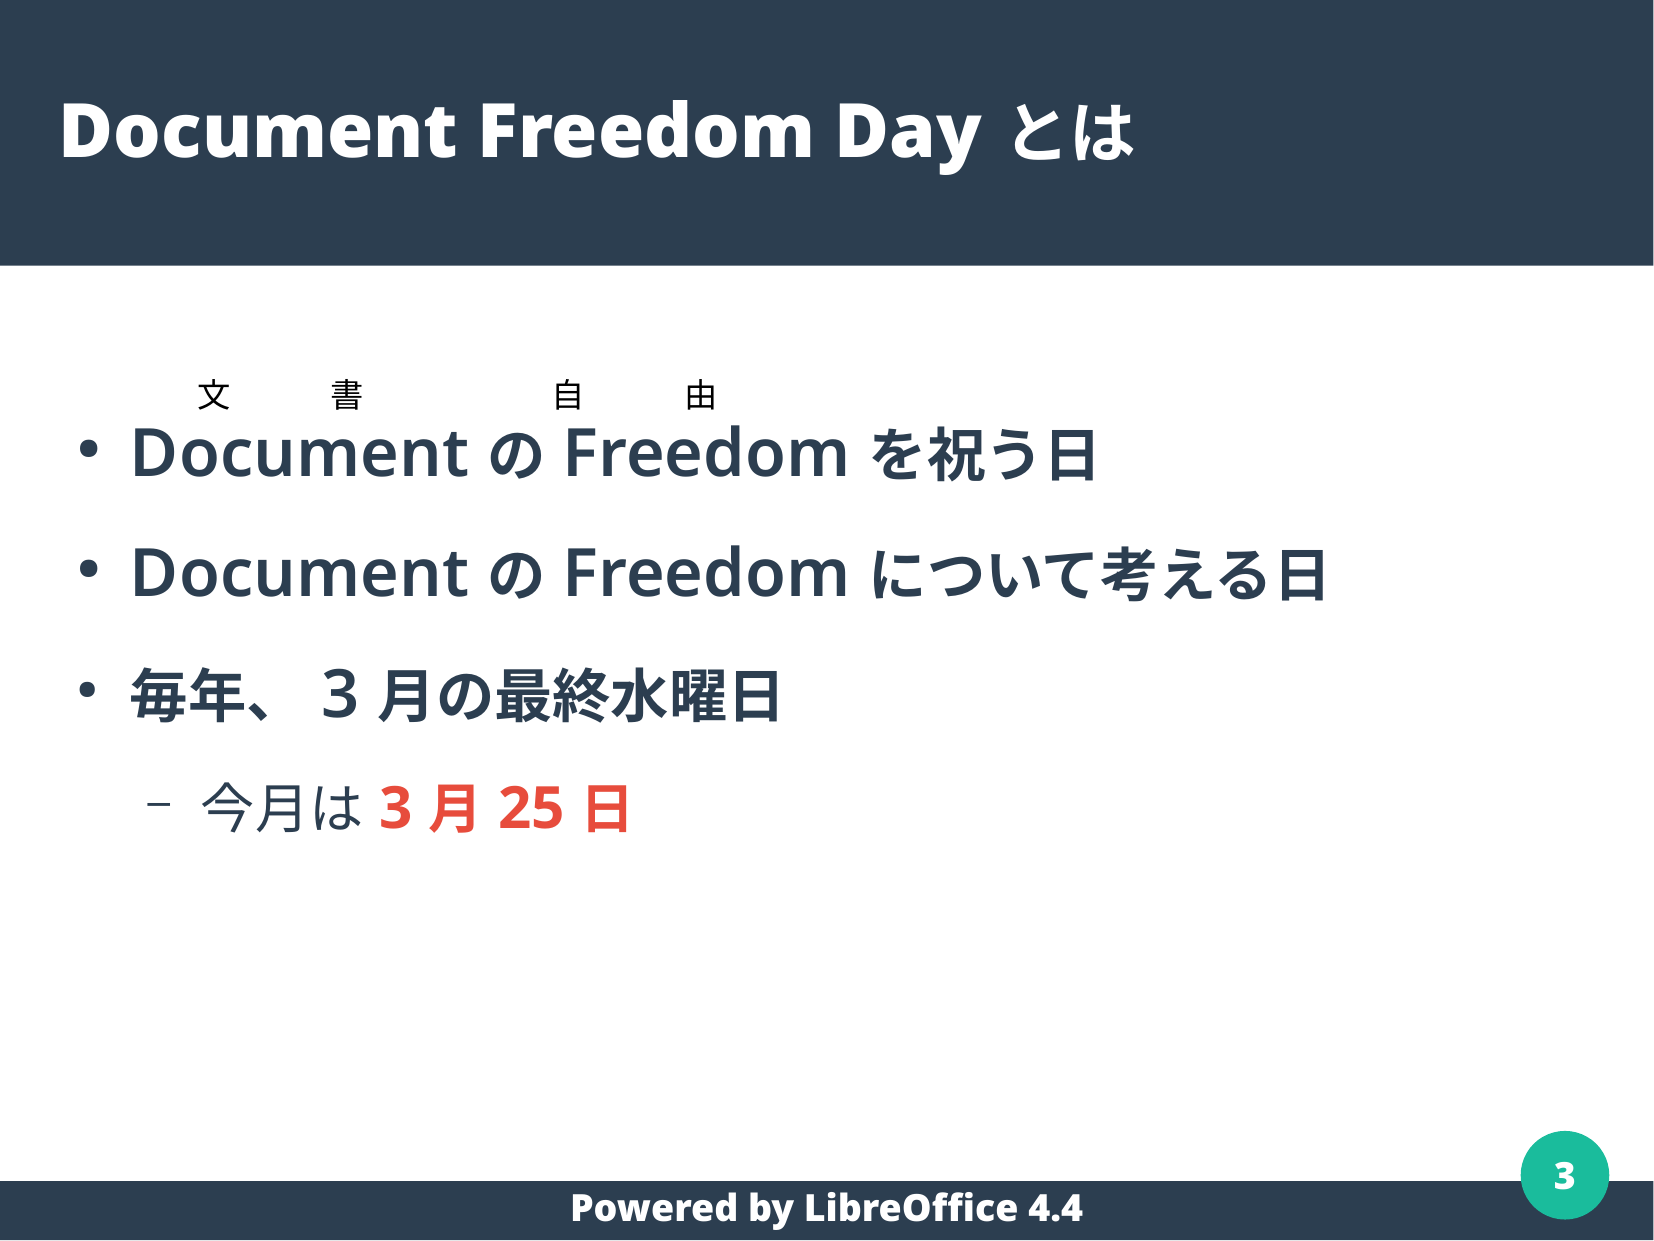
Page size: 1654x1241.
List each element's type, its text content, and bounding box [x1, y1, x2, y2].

text_box 文 書 [118, 348, 443, 438]
list DocumentのFreedomを祝う日 DocumentのFreedomについて考える日 毎年、3月の最終水曜日 今月は3月25日 [59, 324, 1595, 1152]
text_box 自 由 [472, 348, 798, 438]
title Document Freedom Dayとは [59, 49, 1595, 207]
